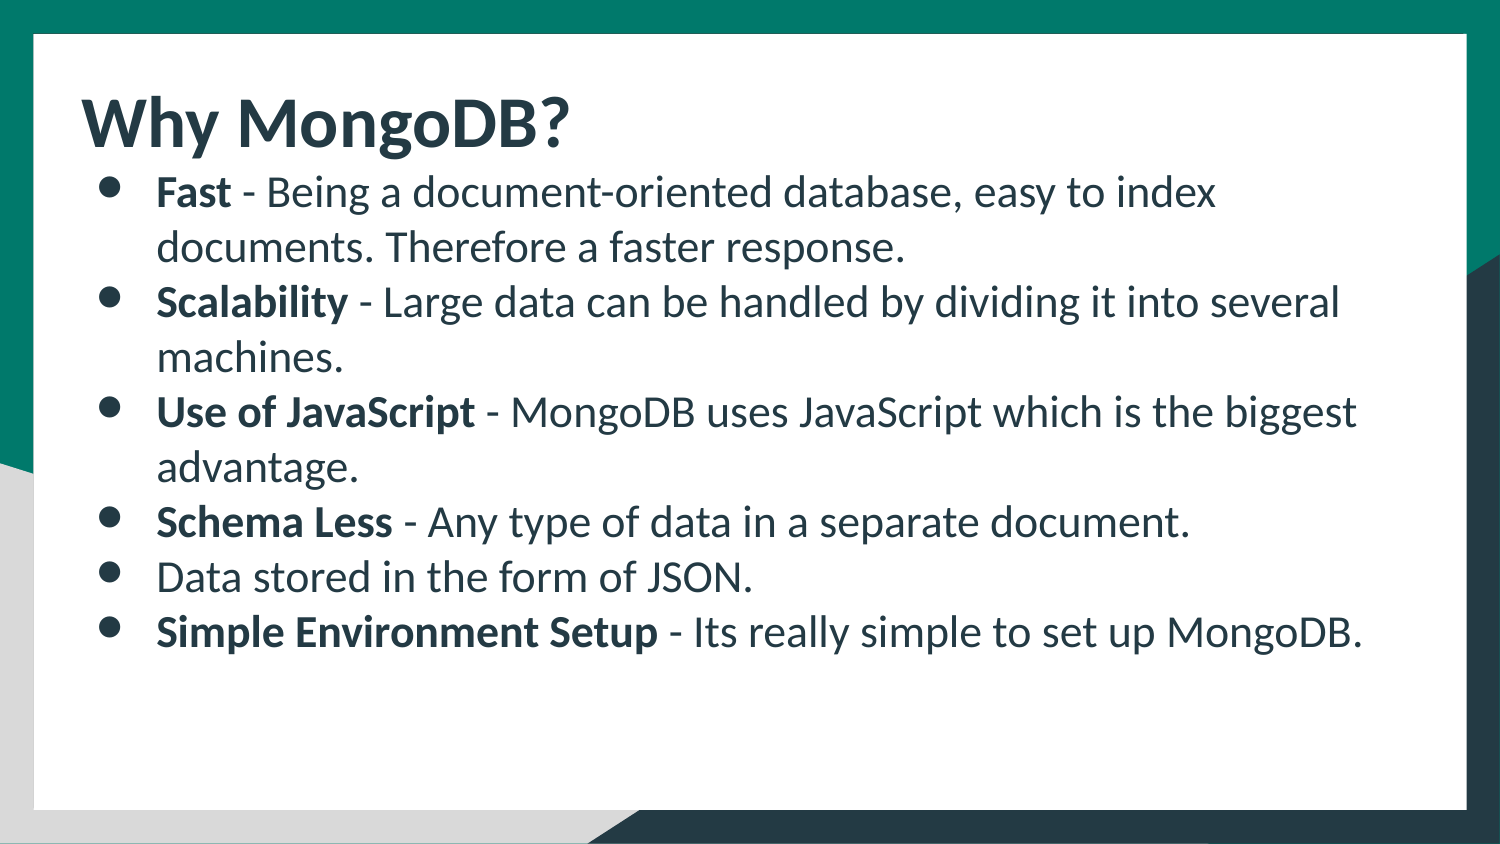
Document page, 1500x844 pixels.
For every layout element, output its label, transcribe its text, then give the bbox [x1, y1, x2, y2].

text_box Why MongoDB? Fast - Being a document-oriented database, easy to index documents. Therefore a faster response. Scalability - Large data can be handled by dividing it into several machines. Use of JavaScript - MongoDB uses JavaScript which is the biggest advantage. Schema Less - Any type of data in a separate document. Data stored in the form of JSON. Simple Environment Setup - Its really simple to set up MongoDB. [66, 59, 1442, 764]
